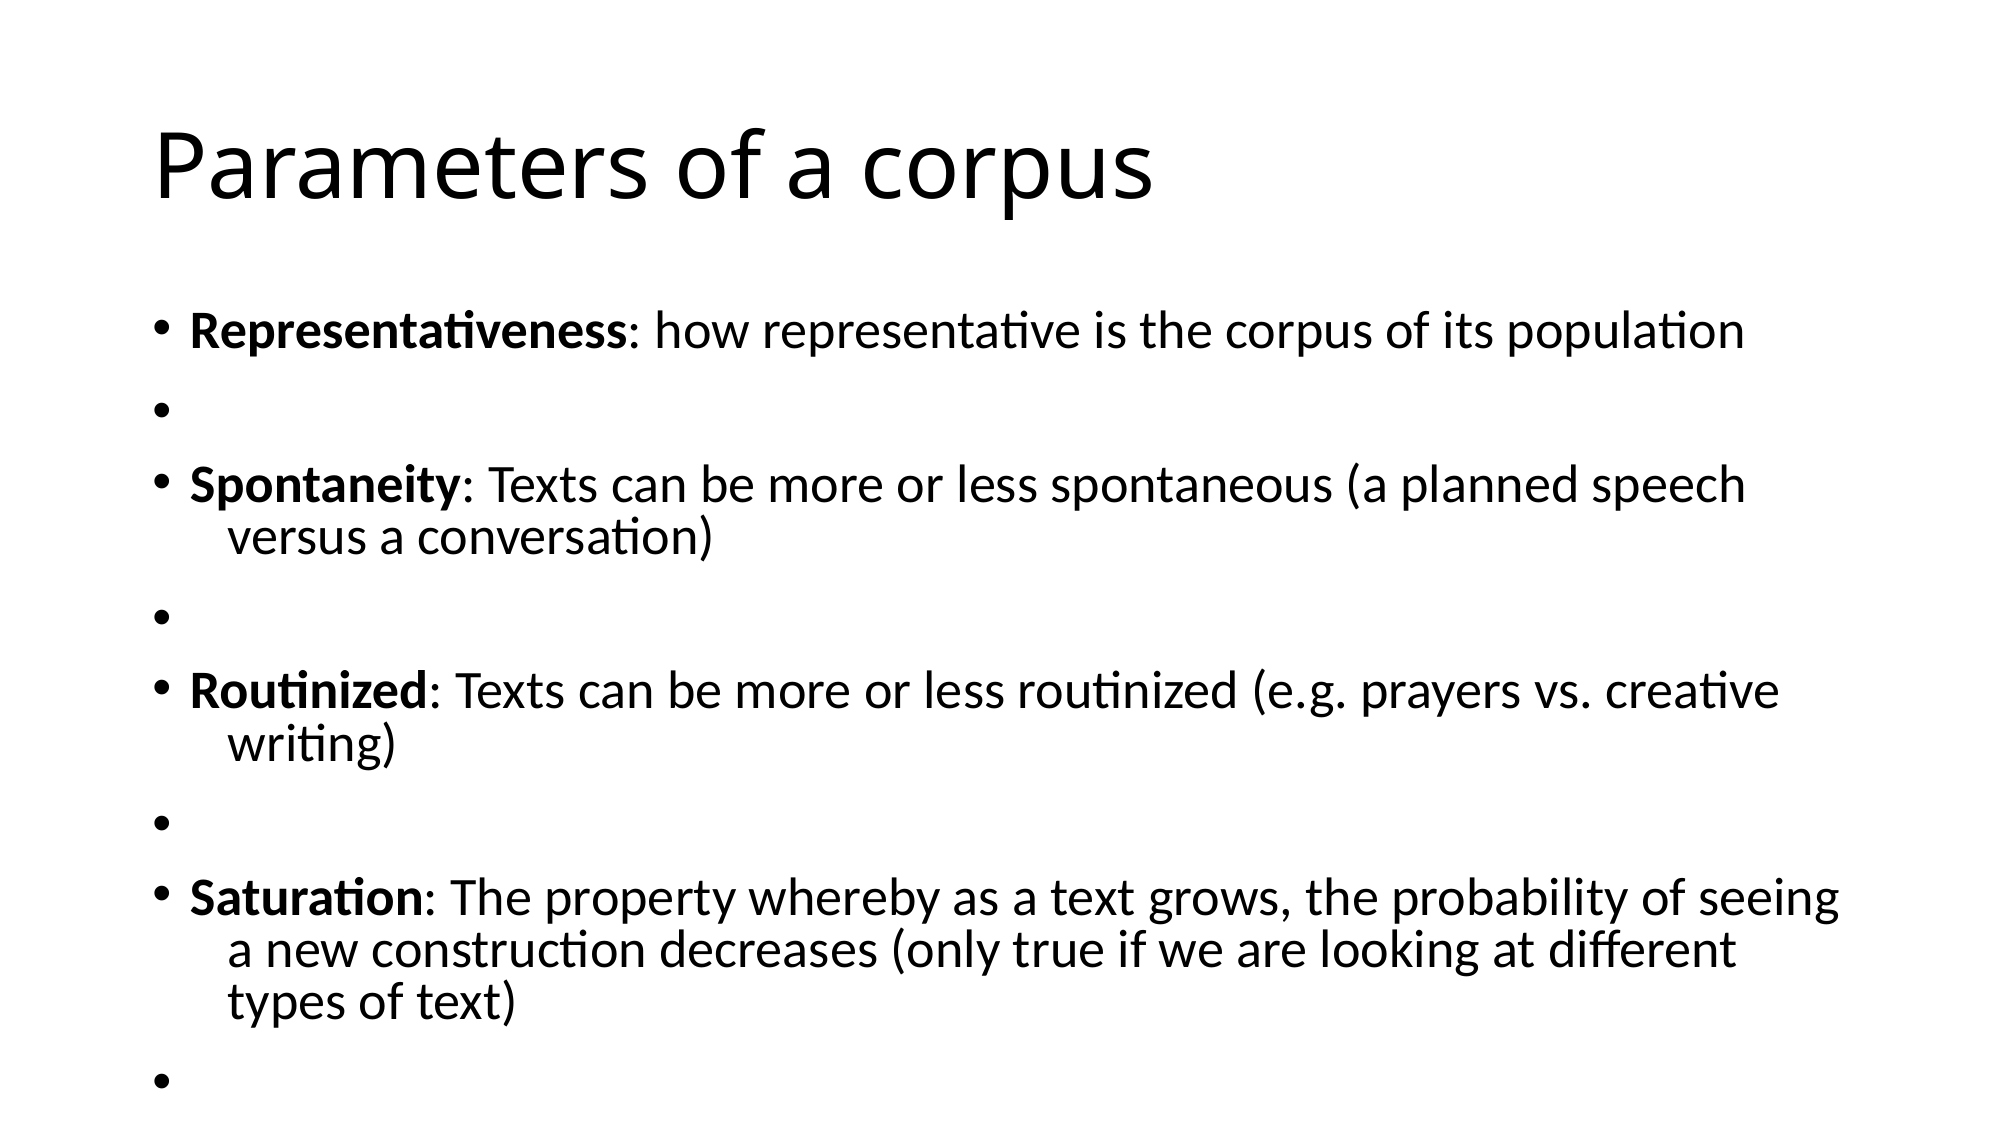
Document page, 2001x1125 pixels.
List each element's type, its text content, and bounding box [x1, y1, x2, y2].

title Parameters of a corpus [137, 59, 1863, 278]
list Representativeness: how representative is the corpus of its population Spontaneity: Texts can be more or less spontaneous (a planned speech versus a conversation) Routinized: Texts can be more or less routinized (e.g. prayers vs. creative writing) Saturation: The property whereby as a text grows, the probability of seeing a new construction decreases (only true if we are looking at different types of text) [137, 299, 1863, 1066]
